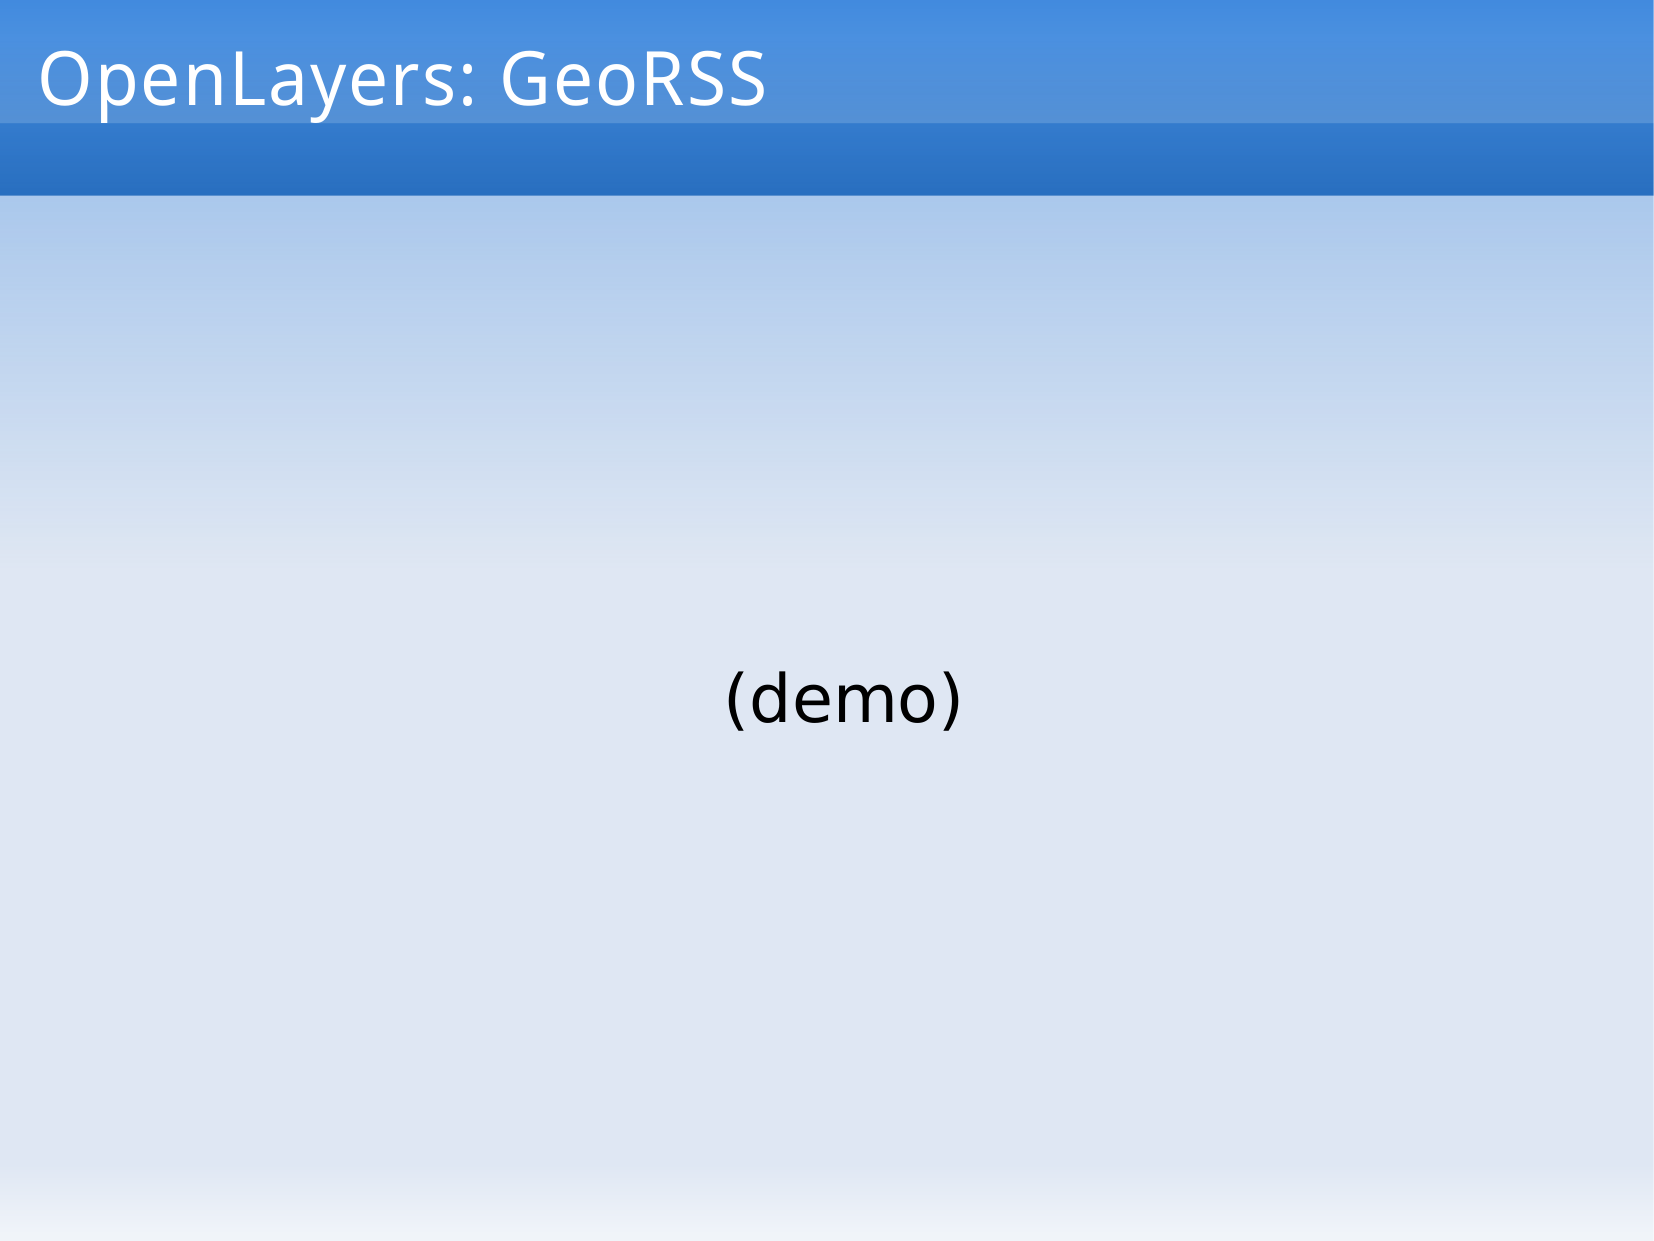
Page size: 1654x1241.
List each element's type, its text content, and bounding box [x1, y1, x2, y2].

title OpenLayers: GeoRSS [37, 2, 1463, 151]
subtitle (demo) [82, 290, 1571, 1109]
picture [0, 0, 1654, 1241]
